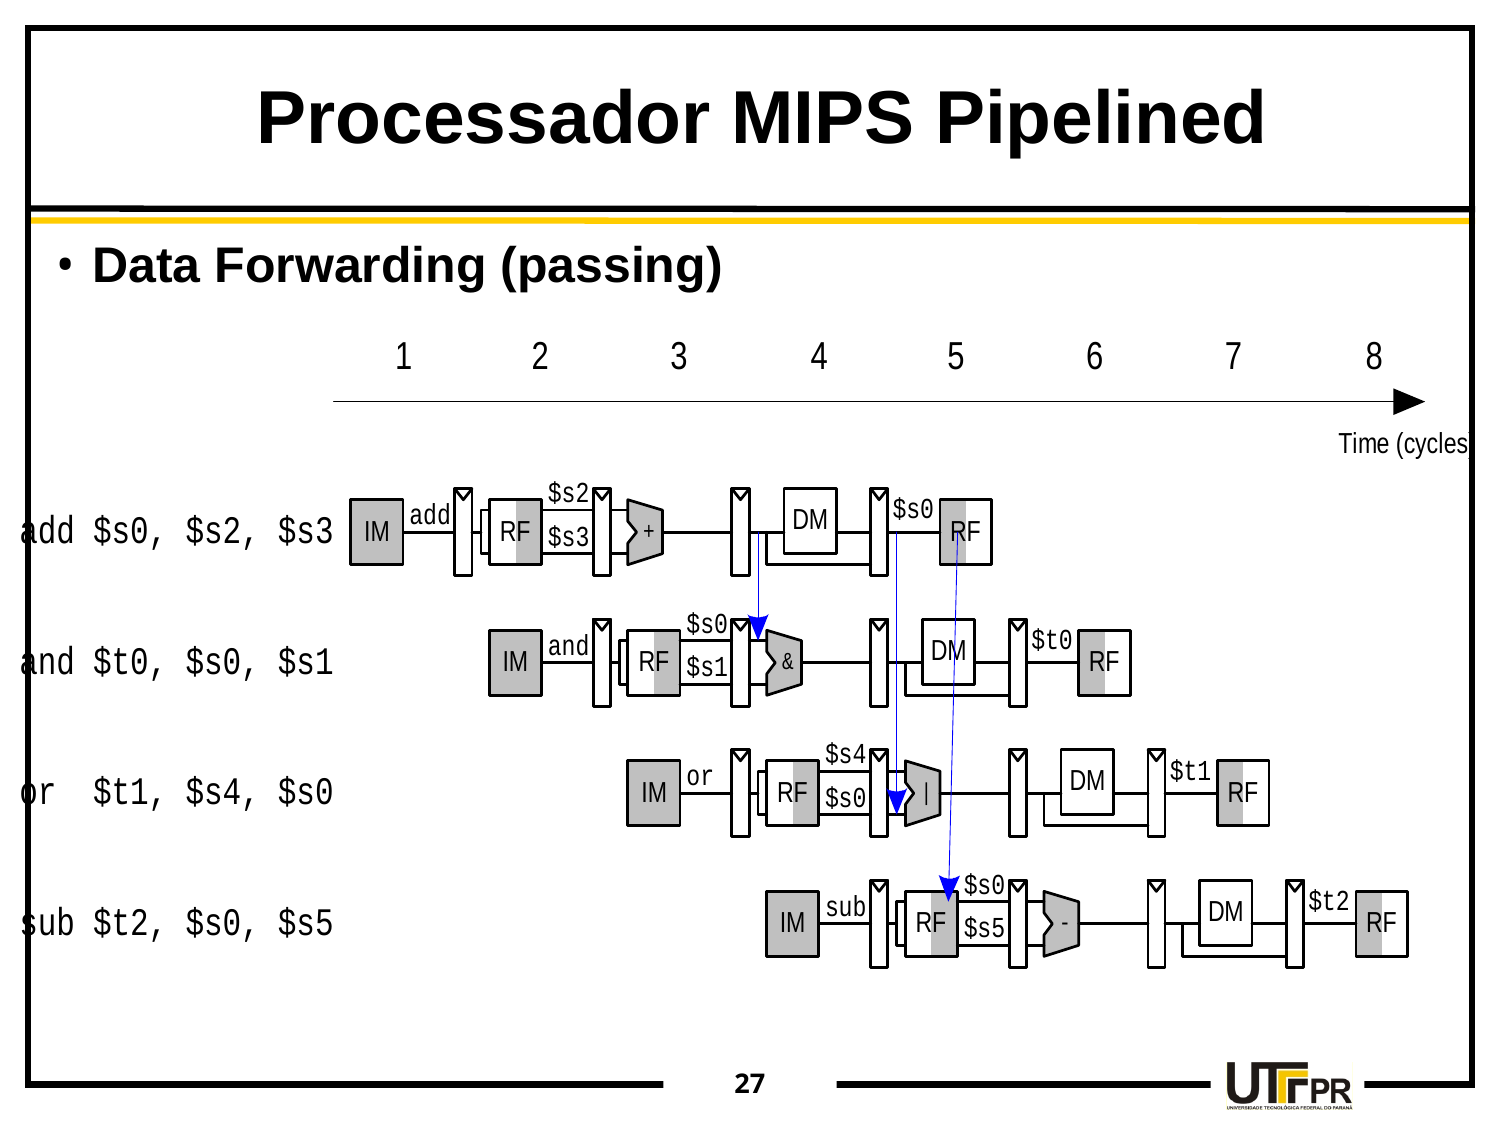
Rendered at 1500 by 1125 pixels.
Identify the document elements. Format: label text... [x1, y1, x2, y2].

chart [0, 309, 1500, 977]
title Processador MIPS Pipelined [38, 36, 1459, 199]
list Data Forwarding (passing) [41, 977, 1447, 1125]
list Data Forwarding (passing) [41, 231, 1447, 309]
